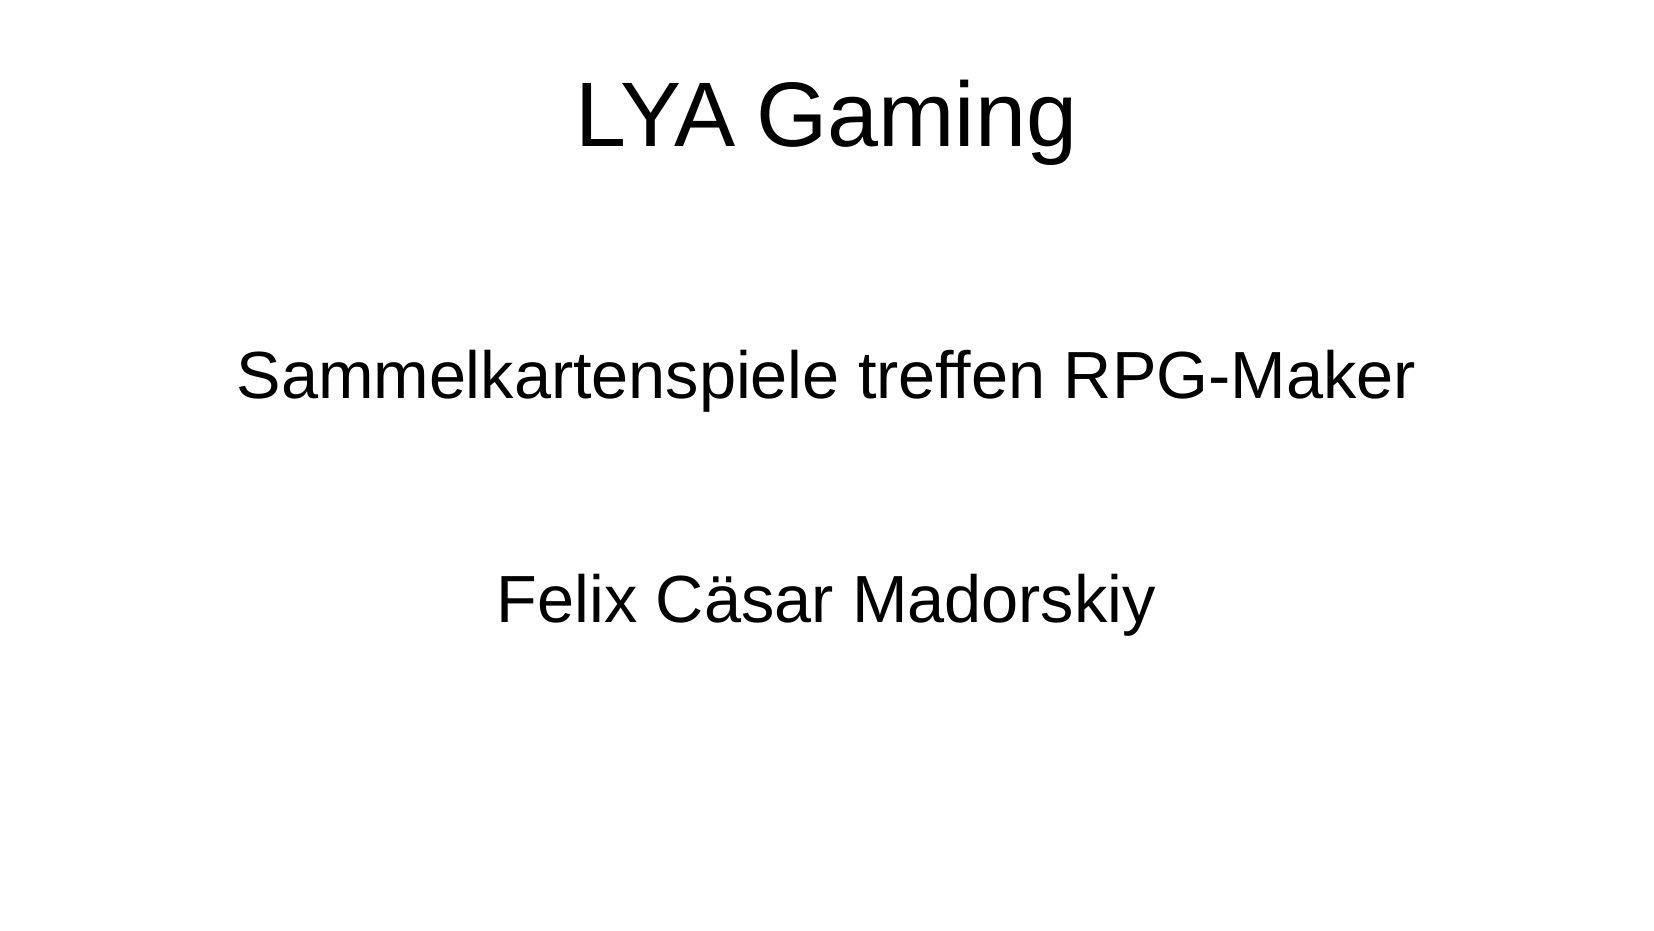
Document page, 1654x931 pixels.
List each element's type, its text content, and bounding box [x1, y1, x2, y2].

subtitle Sammelkartenspiele treffen RPG-Maker Felix Cäsar Madorskiy [82, 217, 1571, 758]
title LYA Gaming [82, 37, 1571, 193]
